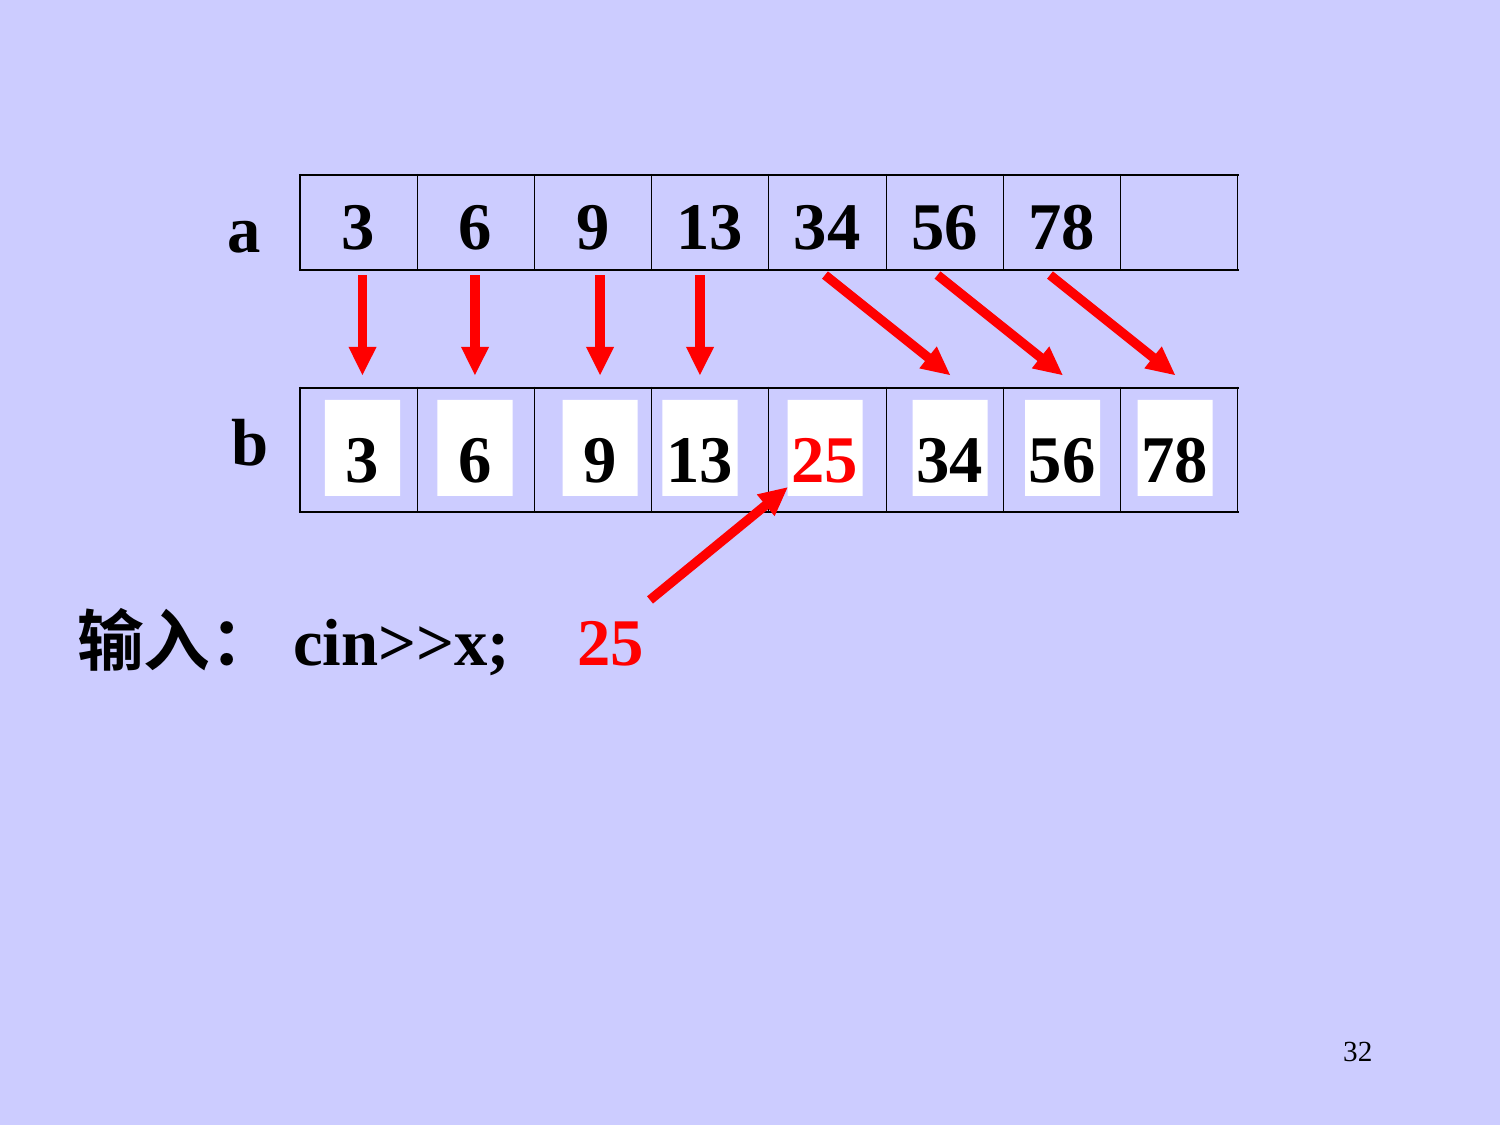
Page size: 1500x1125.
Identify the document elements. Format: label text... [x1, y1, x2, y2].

table_header [301, 389, 417, 511]
table_header 3 [301, 176, 417, 269]
table_header 6 [418, 176, 534, 269]
text_box b [212, 374, 288, 487]
table_header 9 [535, 176, 651, 269]
table_header [1121, 389, 1237, 511]
table_header 78 [1004, 176, 1120, 269]
table_header [1121, 176, 1237, 269]
text_box 13 [662, 399, 738, 496]
table_header [535, 389, 651, 511]
table_header 34 [769, 176, 886, 269]
text_box 56 [1025, 399, 1101, 496]
text_box 9 [562, 399, 638, 496]
table_header [418, 389, 534, 511]
text_box 34 [912, 399, 988, 496]
text_box 6 [437, 399, 513, 496]
table_header 56 [887, 176, 1003, 269]
table_header [652, 389, 768, 511]
table_header [1004, 389, 1120, 511]
text_box <编号> [1074, 1025, 1388, 1101]
text_box 25 [787, 399, 863, 496]
text_box 输入：cin>>x; 25 [62, 574, 850, 687]
text_box 3 [324, 399, 401, 496]
table_header [887, 389, 1003, 511]
table_header 13 [652, 176, 768, 269]
text_box 78 [1137, 399, 1213, 496]
text_box a [212, 162, 276, 274]
table_header [769, 389, 886, 511]
